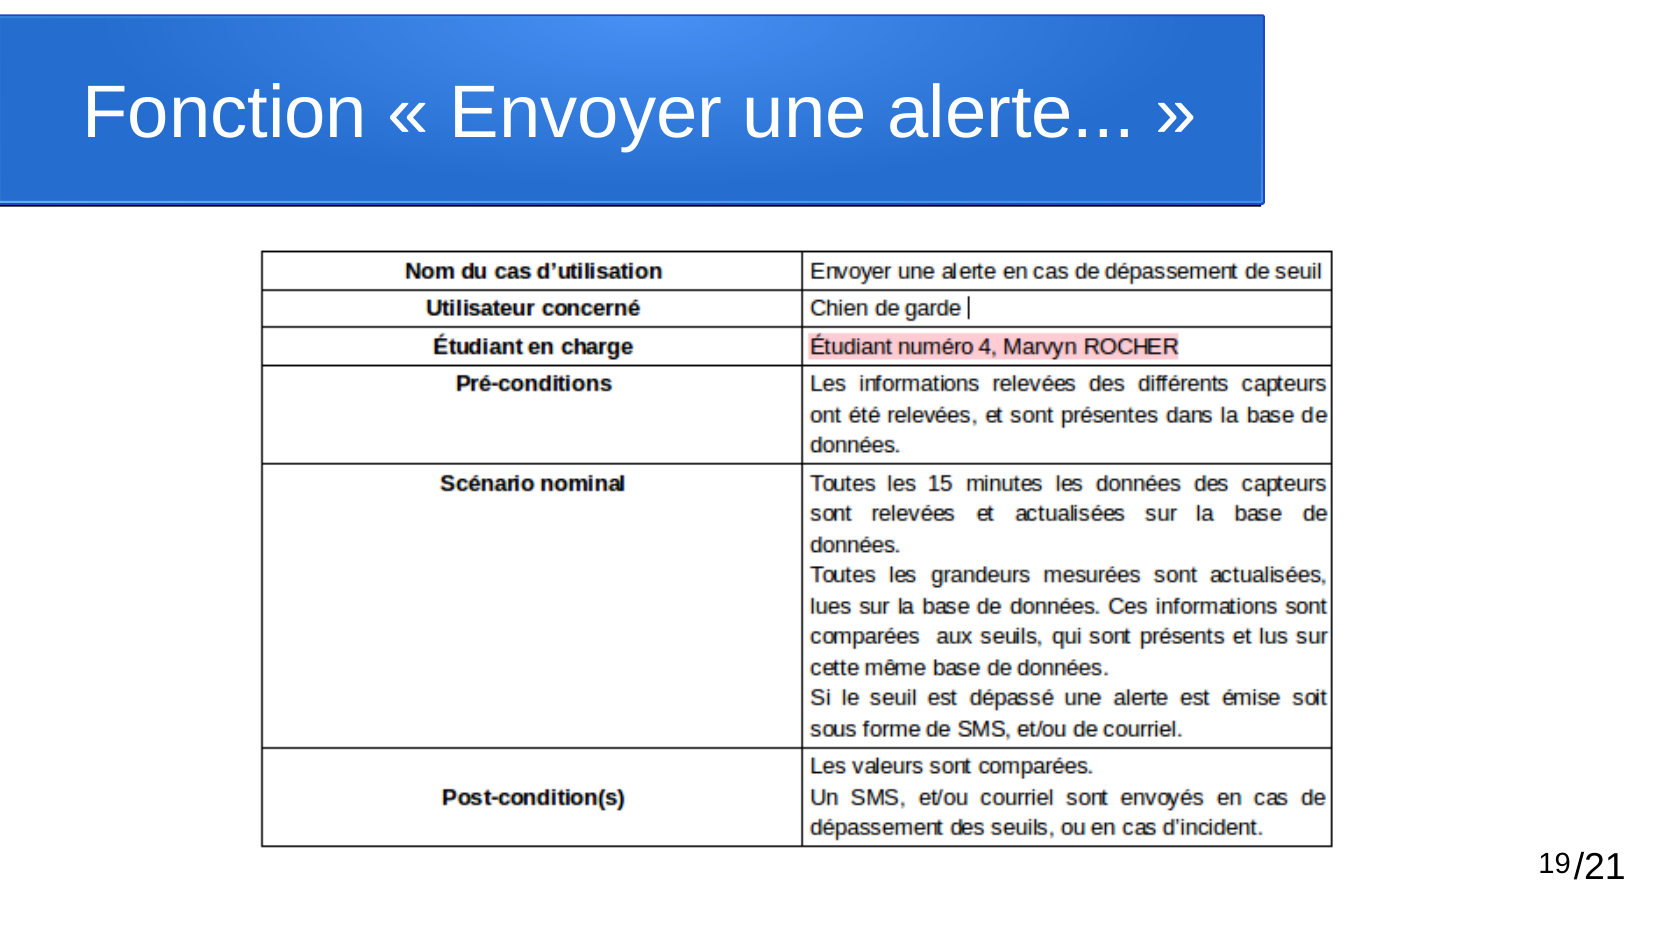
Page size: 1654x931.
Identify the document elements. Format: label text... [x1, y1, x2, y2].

picture [258, 244, 1347, 858]
text_box /21 [1559, 838, 1654, 898]
title Fonction « Envoyer une alerte... » [82, 35, 1235, 189]
